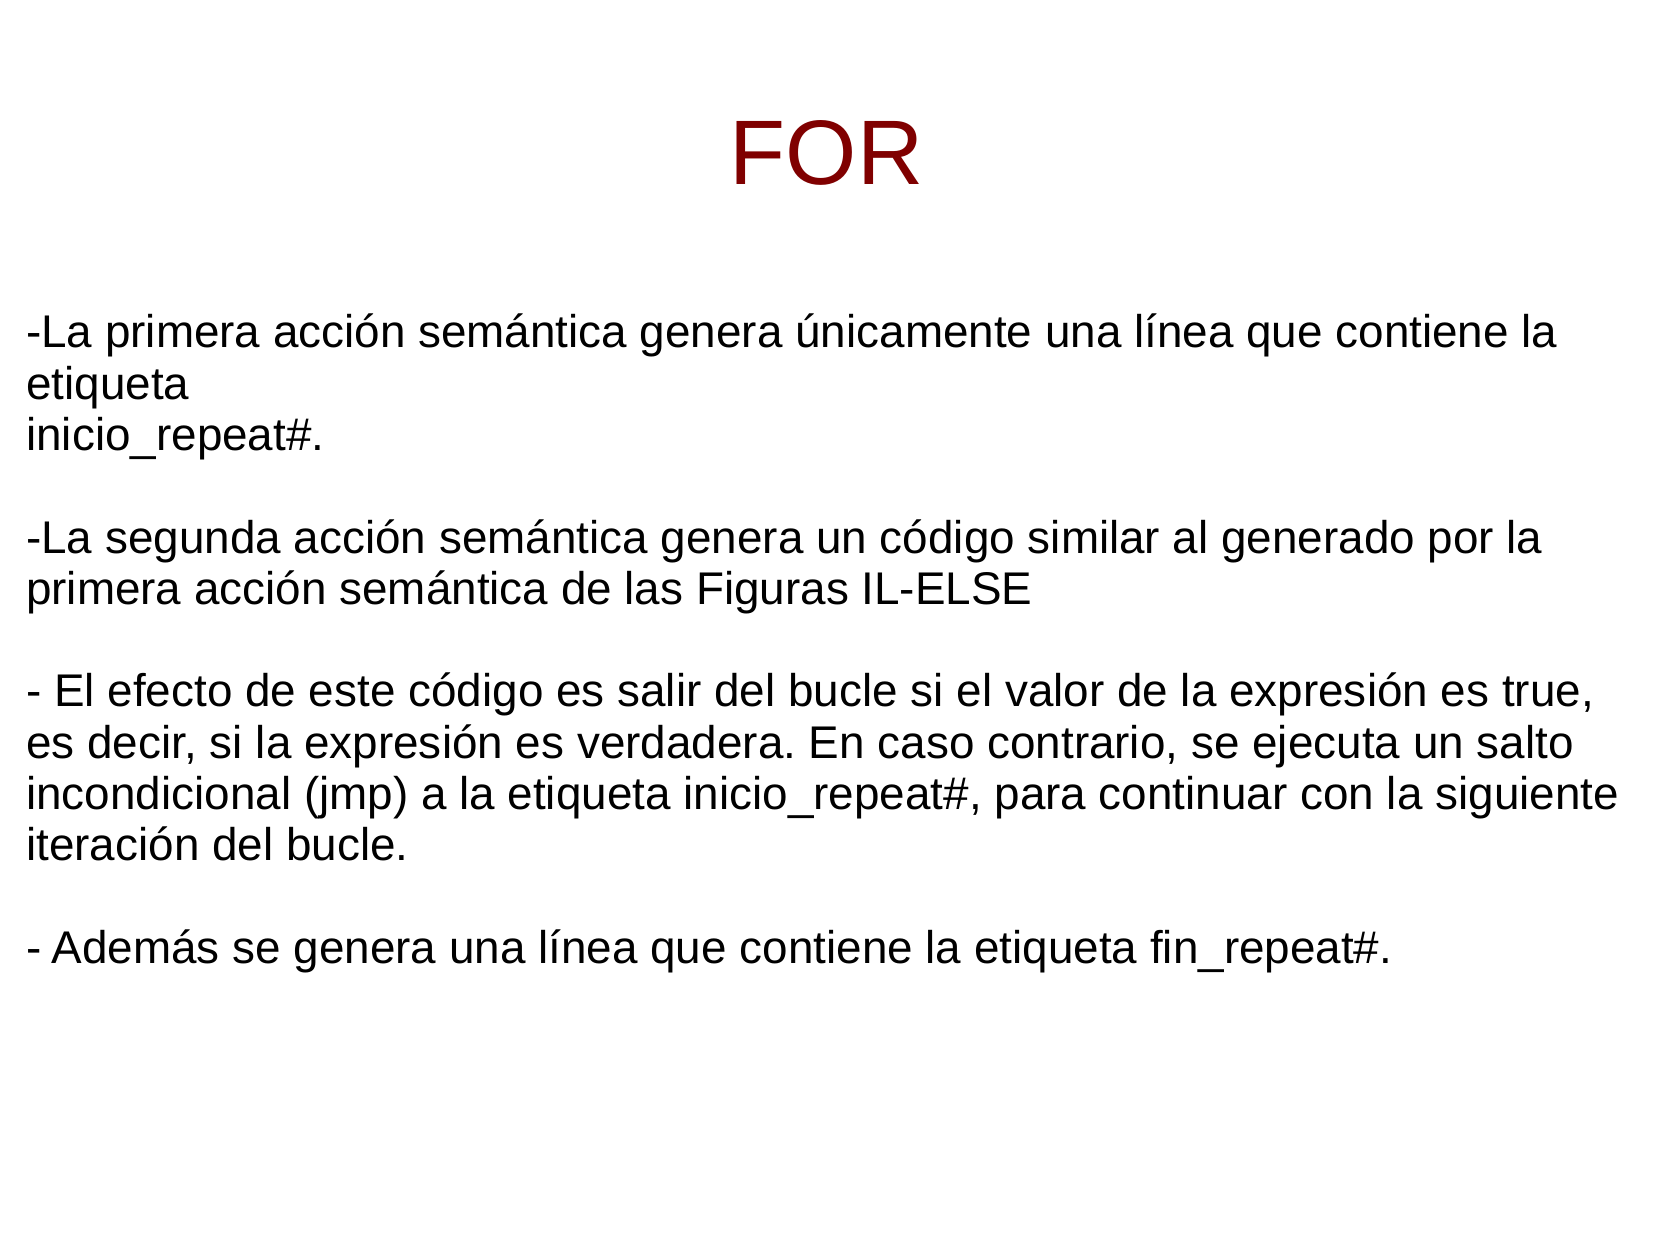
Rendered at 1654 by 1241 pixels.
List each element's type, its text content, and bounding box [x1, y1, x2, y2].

title FOR [82, 49, 1571, 257]
text_box -La primera acción semántica genera únicamente una línea que contiene la etiqueta inicio_repeat#. -La segunda acción semántica genera un código similar al generado por la primera acción semántica de las Figuras IL-ELSE - El efecto de este código es salir del bucle si el valor de la expresión es true, es decir, si la expresión es verdadera. En caso contrario, se ejecuta un salto incondicional (jmp) a la etiqueta inicio_repeat#, para continuar con la siguiente iteración del bucle. - Además se genera una línea que contiene la etiqueta fin_repeat#. [11, 299, 1654, 981]
